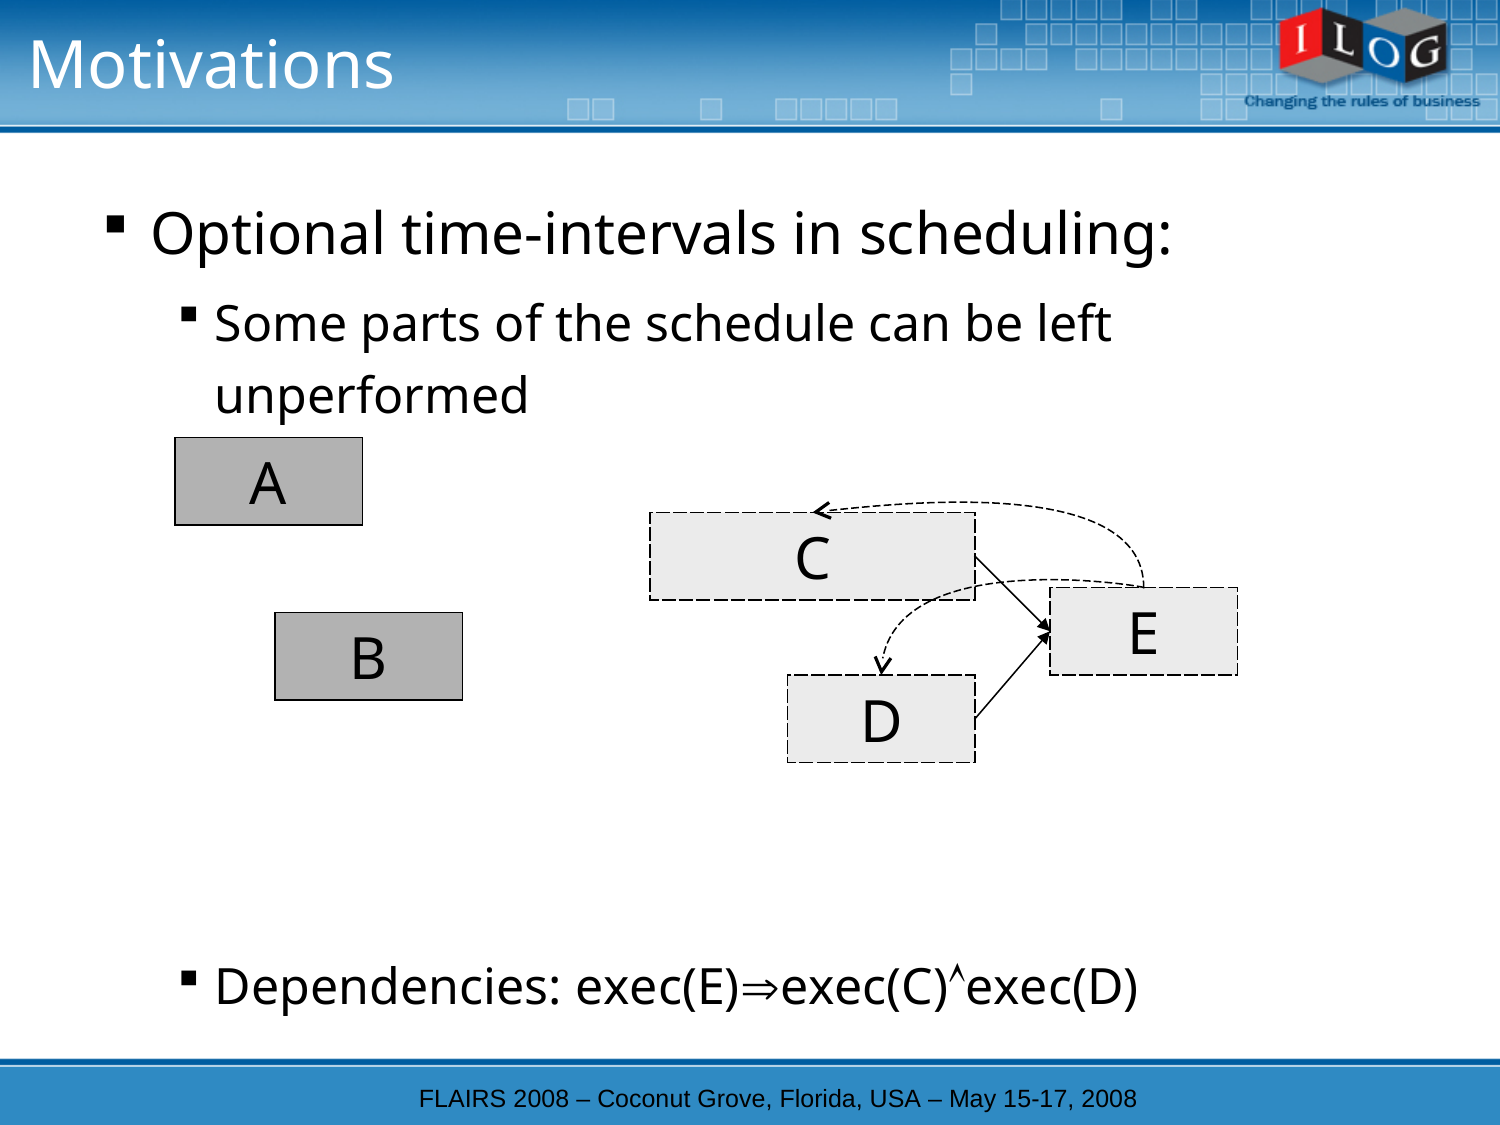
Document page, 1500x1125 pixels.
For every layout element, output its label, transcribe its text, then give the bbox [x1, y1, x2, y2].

text_box D [787, 675, 975, 763]
title Motivations [12, 0, 1300, 144]
text_box A [174, 437, 363, 526]
text_box C [649, 512, 975, 601]
picture [0, 0, 1500, 1125]
text_box B [274, 612, 463, 700]
list Optional time-intervals in scheduling: Some parts of the schedule can be left unperformed Dependencies: exec(E)exec(C)exec(D) [87, 174, 1413, 1000]
text_box E [1049, 587, 1238, 676]
